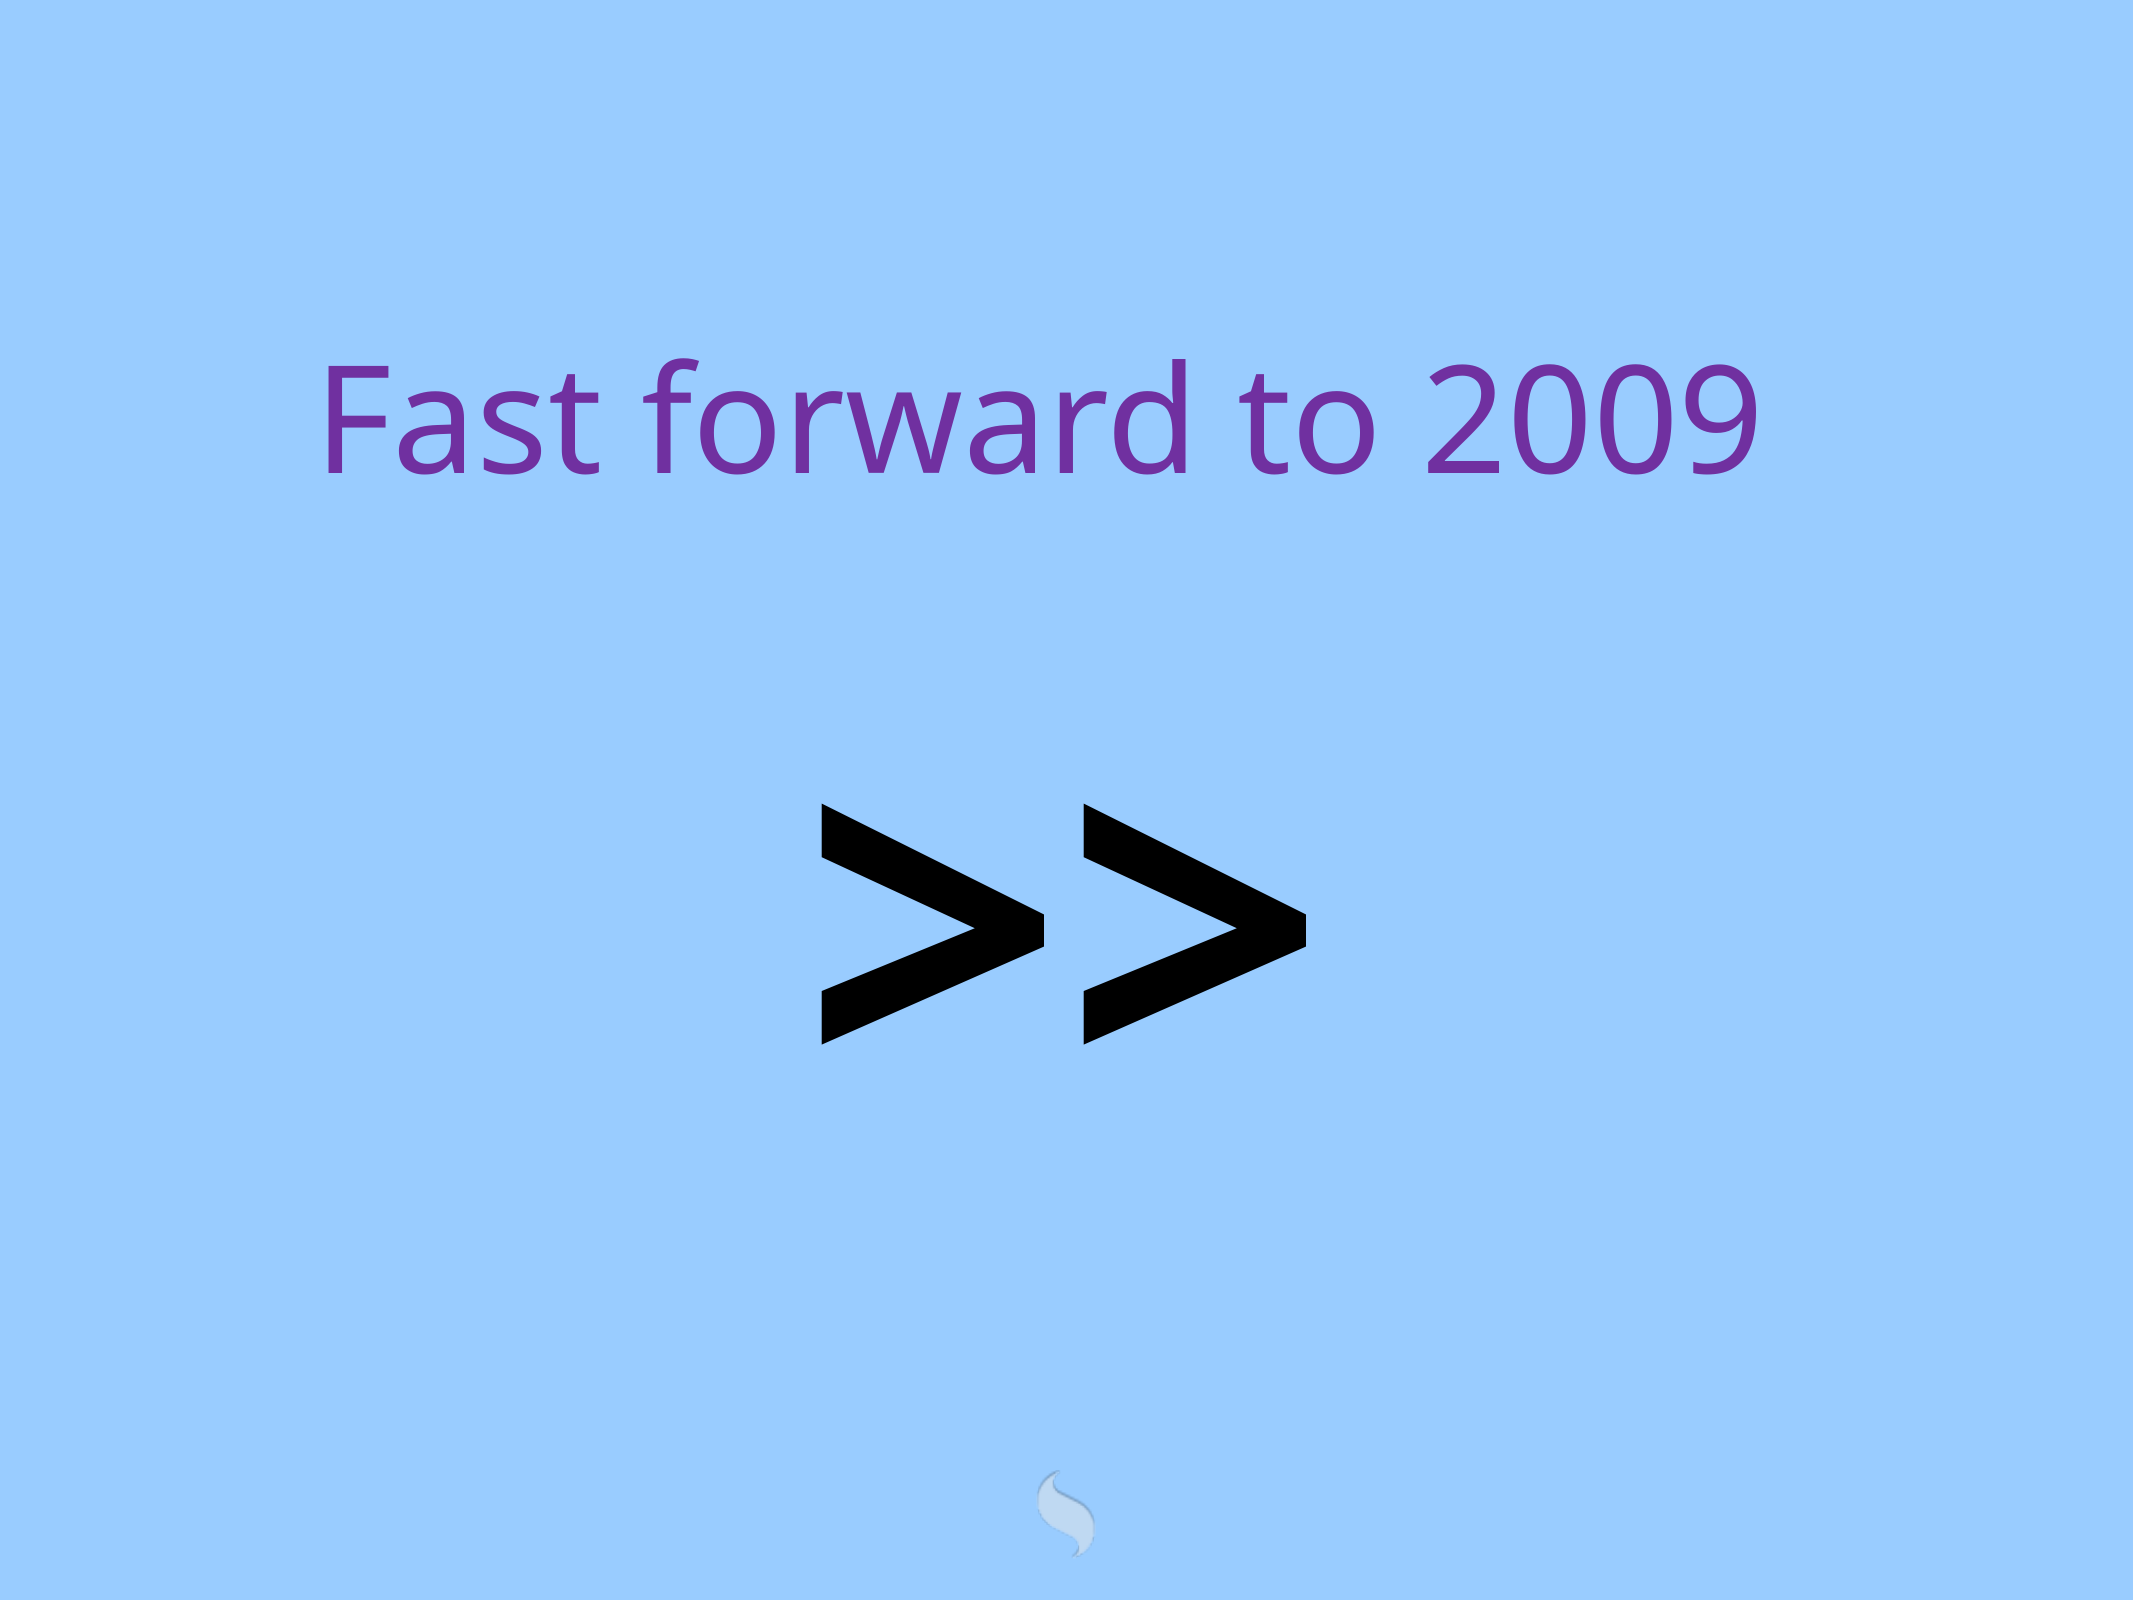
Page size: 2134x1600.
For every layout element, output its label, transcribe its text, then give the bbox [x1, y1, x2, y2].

picture [1035, 1470, 1098, 1561]
text_box >> [787, 624, 1342, 1190]
text_box Fast forward to 2009 [241, 224, 1839, 513]
